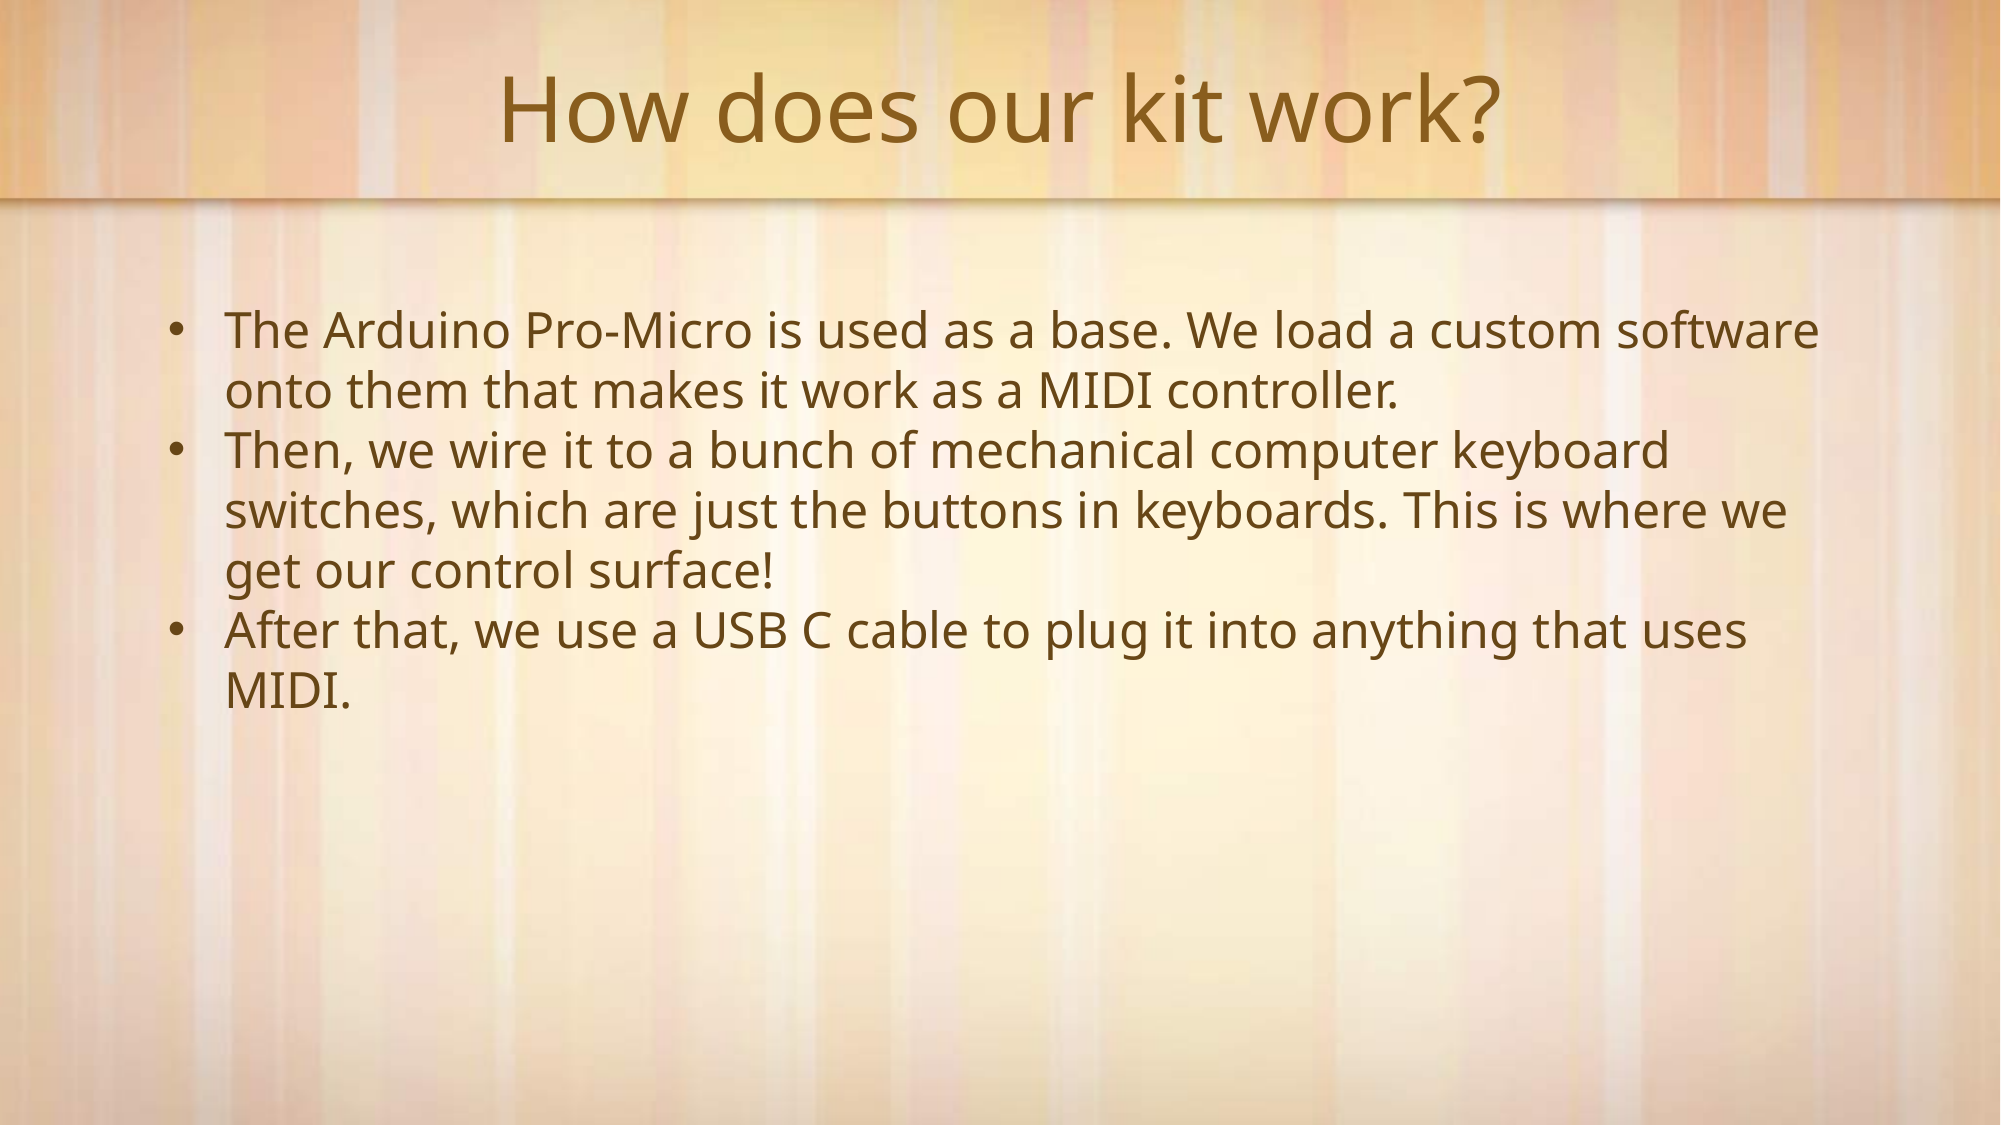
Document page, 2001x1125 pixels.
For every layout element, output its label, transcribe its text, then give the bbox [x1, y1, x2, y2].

list The Arduino Pro-Micro is used as a base. We load a custom software onto them that makes it work as a MIDI controller. Then, we wire it to a bunch of mechanical computer keyboard switches, which are just the buttons in keyboards. This is where we get our control surface! After that, we use a USB C cable to plug it into anything that uses MIDI. [152, 290, 1848, 1000]
picture [0, 0, 2001, 1125]
title How does our kit work? [151, 19, 1849, 192]
